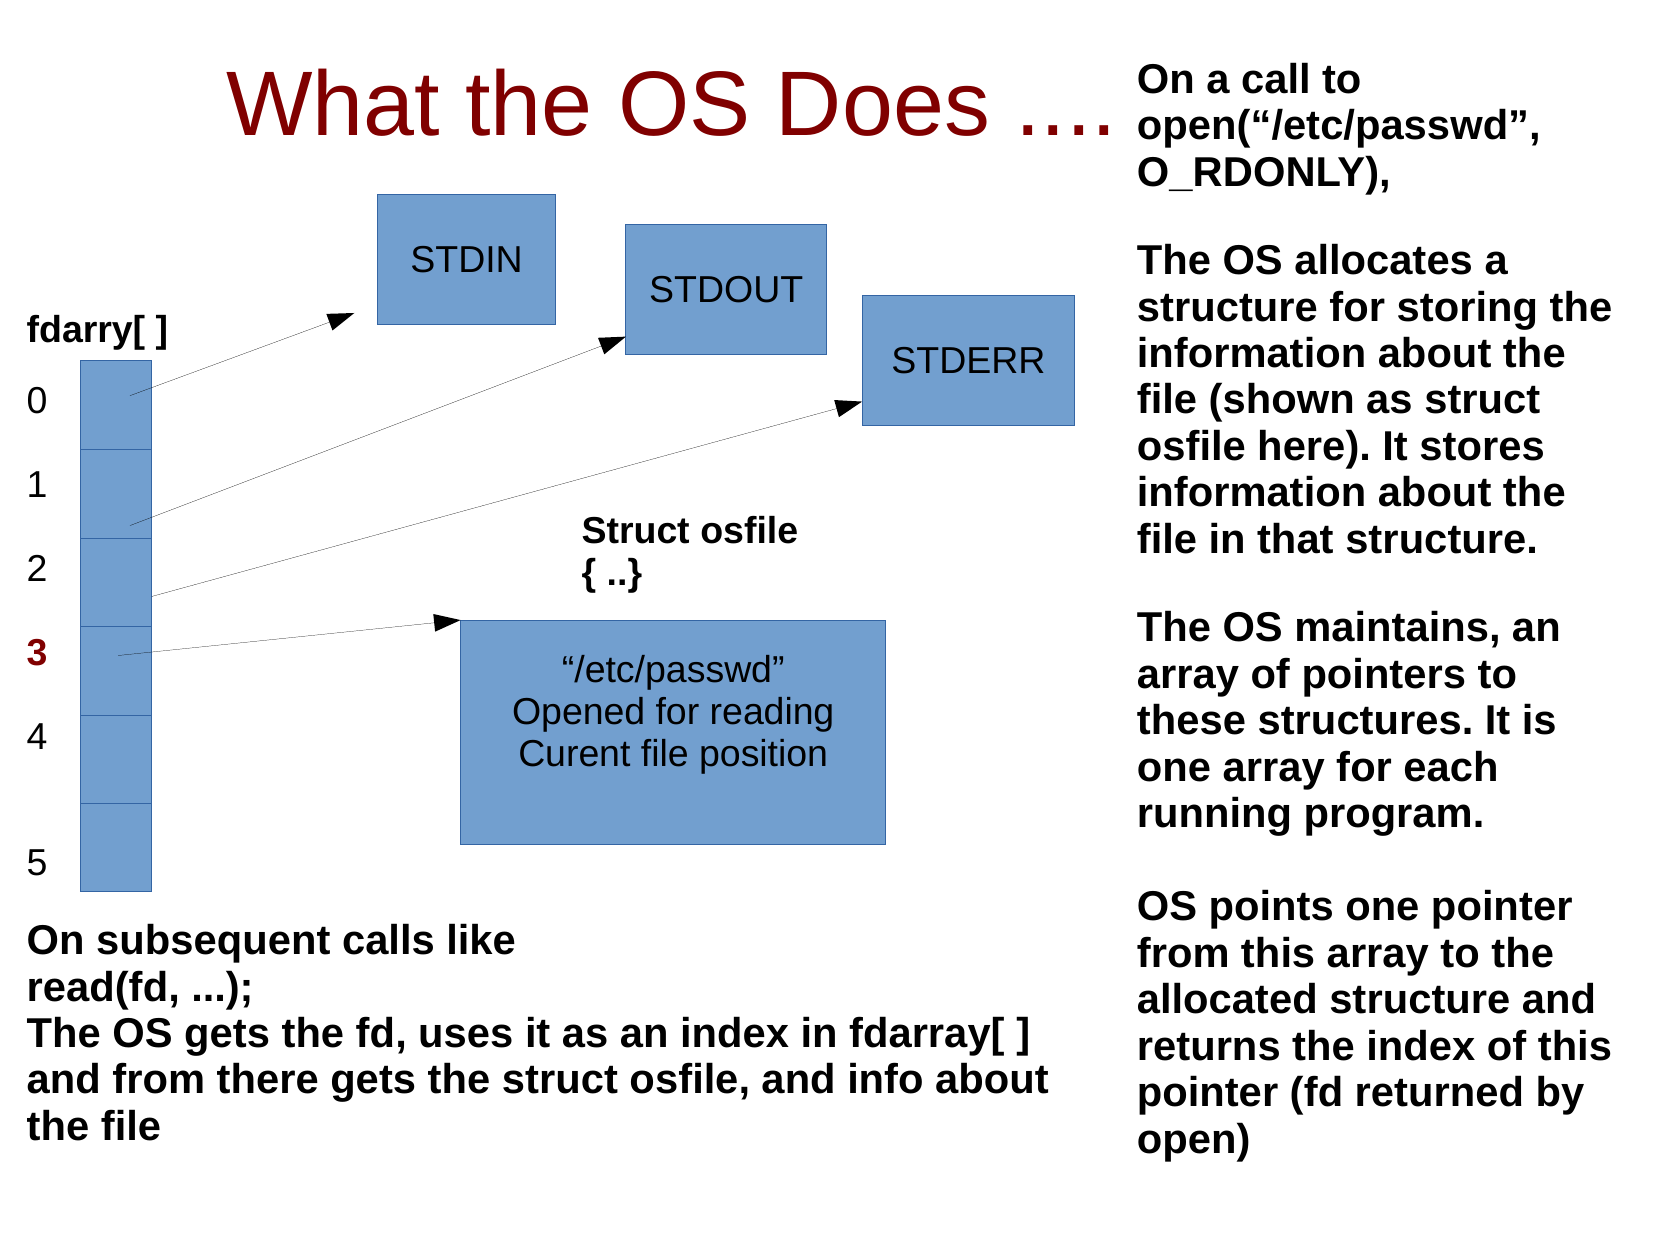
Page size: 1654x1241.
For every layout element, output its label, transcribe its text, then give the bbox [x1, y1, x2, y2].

text_box “/etc/passwd” Opened for reading Curent file position [460, 620, 886, 845]
text_box [80, 360, 152, 892]
title What the OS Does .... [0, 0, 1430, 208]
text_box fdarry[ ] [11, 301, 308, 358]
text_box fdarry[ ] [236, 331, 308, 358]
text_box On a call to open(“/etc/passwd”, O_RDONLY), The OS allocates a structure for storing the information about the file (shown as struct osfile here). It stores information about the file in that structure. The OS maintains, an array of pointers to these structures. It is one array for each running program. OS points one pointer from this array to the allocated structure and returns the index of this pointer (fd returned by open) [1122, 48, 1642, 1170]
text_box On subsequent calls like read(fd, ...); The OS gets the fd, uses it as an index in fdarray[ ] and from there gets the struct osfile, and info about the file [11, 909, 1099, 1157]
text_box STDERR [862, 295, 1075, 426]
text_box STDIN [377, 194, 556, 325]
text_box STDOUT [625, 224, 827, 355]
text_box 0 1 2 3 4 5 [11, 372, 71, 891]
text_box Struct osfile { ..} [566, 501, 863, 601]
